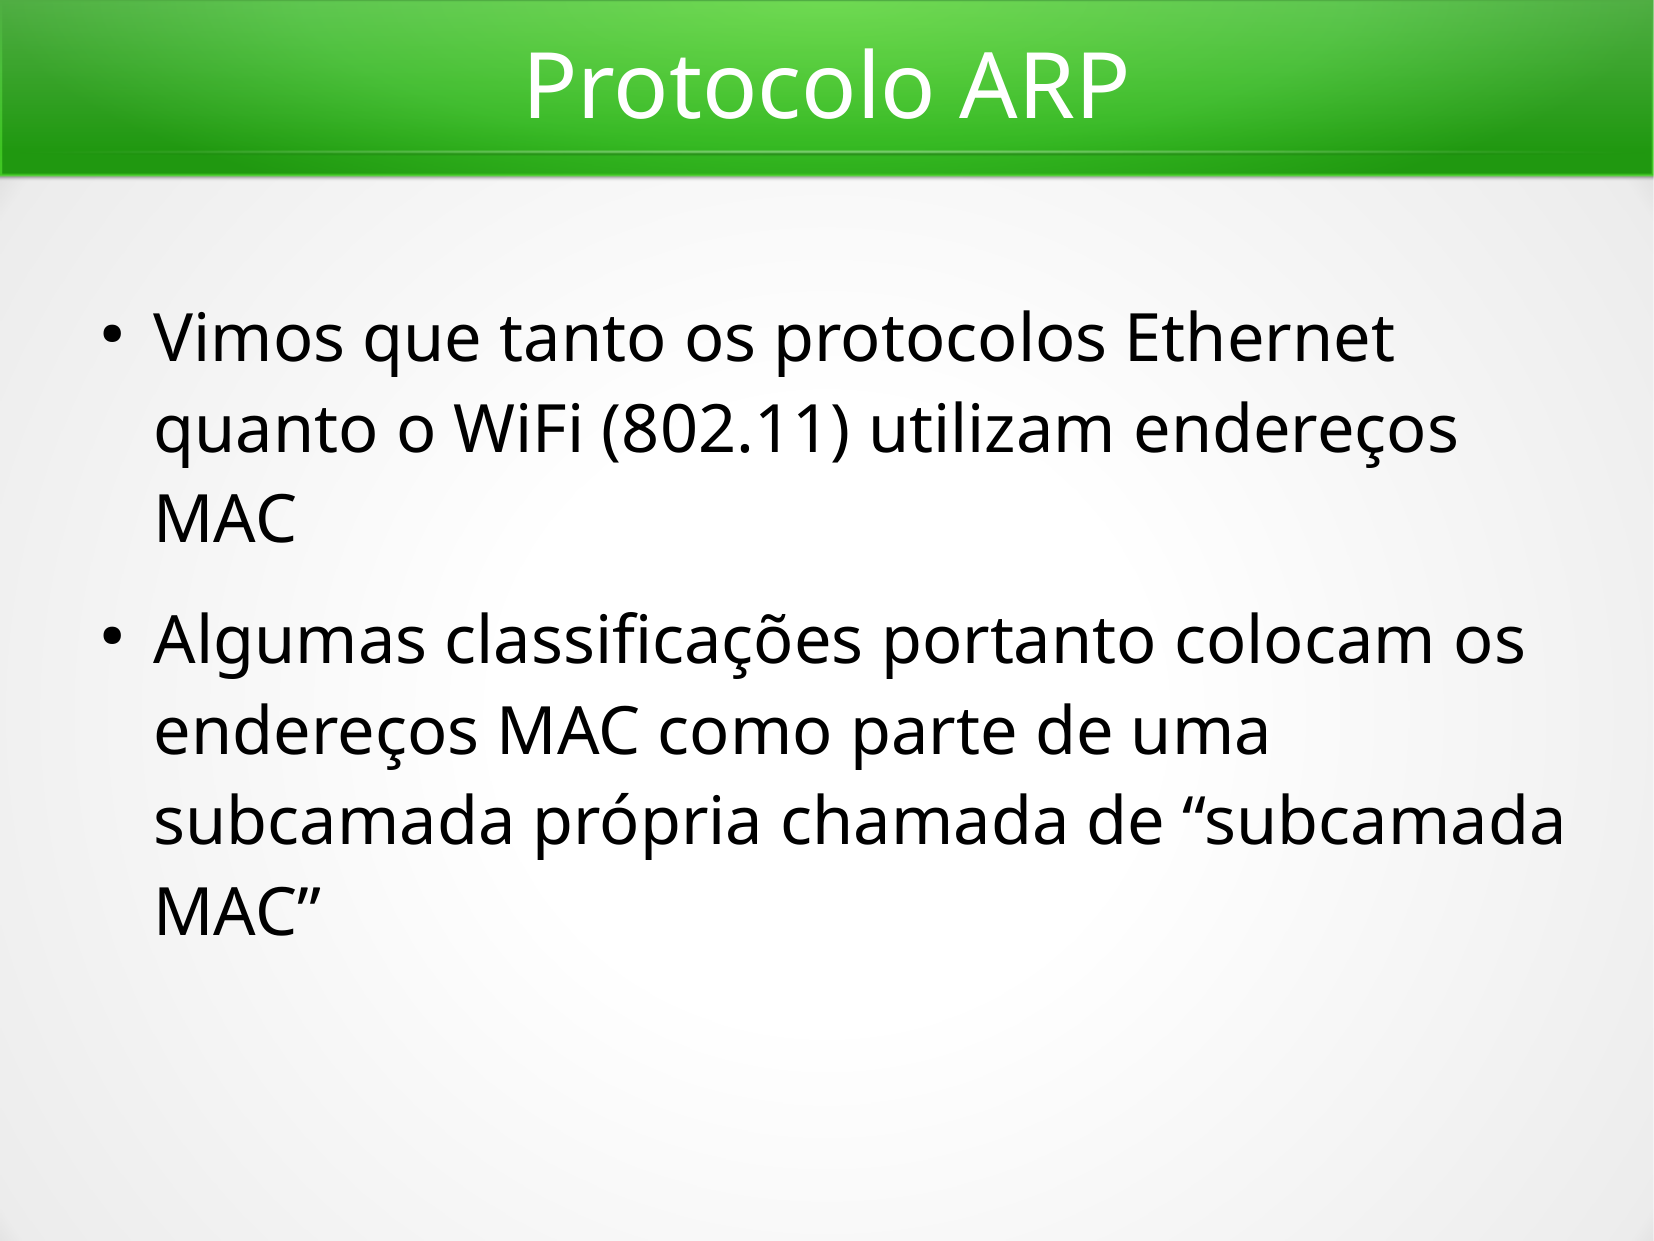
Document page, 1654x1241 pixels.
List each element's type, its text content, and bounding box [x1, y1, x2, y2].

title Protocolo ARP [82, 11, 1571, 154]
list Vimos que tanto os protocolos Ethernet quanto o WiFi (802.11) utilizam endereços MAC Algumas classificações portanto colocam os endereços MAC como parte de uma subcamada própria chamada de “subcamada MAC” [82, 290, 1571, 1010]
picture [0, 0, 1654, 1241]
